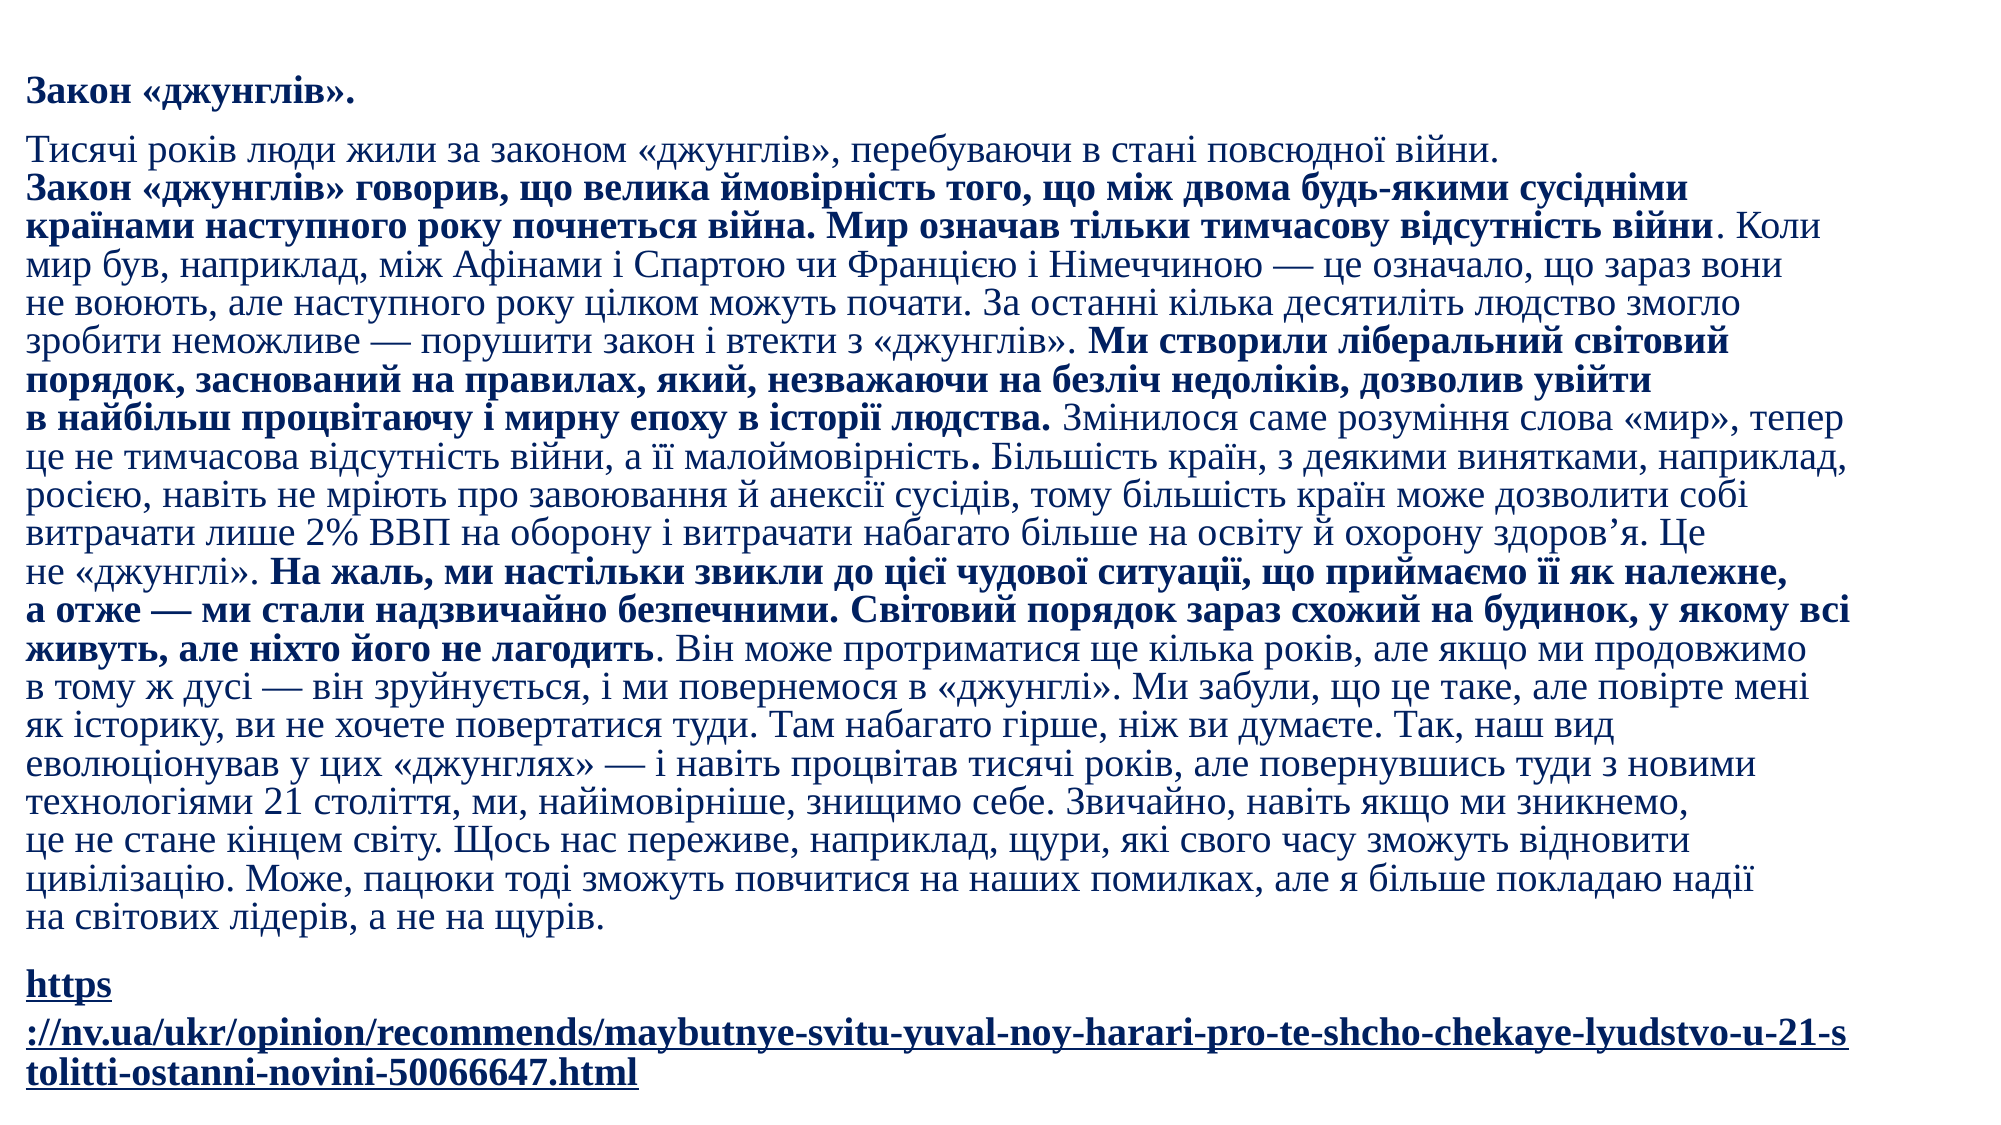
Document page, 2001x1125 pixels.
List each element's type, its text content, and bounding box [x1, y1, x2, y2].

list Закон «джунглів». Тисячі років люди жили за законом «джунглів», перебуваючи в стані повсюдної війни. Закон «джунглів» говорив, що велика ймовірність того, що між двома будь-якими сусідніми країнами наступного року почнеться війна. Мир означав тільки тимчасову відсутність війни. Коли мир був, наприклад, між Афінами і Спартою чи Францією і Німеччиною — це означало, що зараз вони не воюють, але наступного року цілком можуть почати. За останні кілька десятиліть людство змогло зробити неможливе — порушити закон і втекти з «джунглів». Ми створили ліберальний світовий порядок, заснований на правилах, який, незважаючи на безліч недоліків, дозволив увійти в найбільш процвітаючу і мирну епоху в історії людства. Змінилося саме розуміння слова «мир», тепер це не тимчасова відсутність війни, а її малоймовірність. Більшість країн, з деякими винятками, наприклад, росією, навіть не мріють про завоювання й анексії сусідів, тому більшість країн може дозволити собі витрачати лише 2% ВВП на оборону і витрачати набагато більше на освіту й охорону здоров’я. Це не «джунглі». На жаль, ми настільки звикли до цієї чудової ситуації, що приймаємо її як належне, а отже — ми стали надзвичайно безпечними. Світовий порядок зараз схожий на будинок, у якому всі живуть, але ніхто його не лагодить. Він може протриматися ще кілька років, але якщо ми продовжимо в тому ж дусі — він зруйнується, і ми повернемося в «джунглі». Ми забули, що це таке, але повірте мені як історику, ви не хочете повертатися туди. Там набагато гірше, ніж ви думаєте. Так, наш вид еволюціонував у цих «джунглях» — і навіть процвітав тисячі років, але повернувшись туди з новими технологіями 21 століття, ми, найімовірніше, знищимо себе. Звичайно, навіть якщо ми зникнемо, це не стане кінцем світу. Щось нас переживе, наприклад, щури, які свого часу зможуть відновити цивілізацію. Може, пацюки тоді зможуть повчитися на наших помилках, але я більше покладаю надії на світових лідерів, а не на щурів. https://nv.ua/ukr/opinion/recommends/maybutnye-svitu-yuval-noy-harari-pro-te-shcho-chekaye-lyudstvo-u-21-stolitti-ostanni-novini-50066647.html [10, 0, 1868, 1125]
